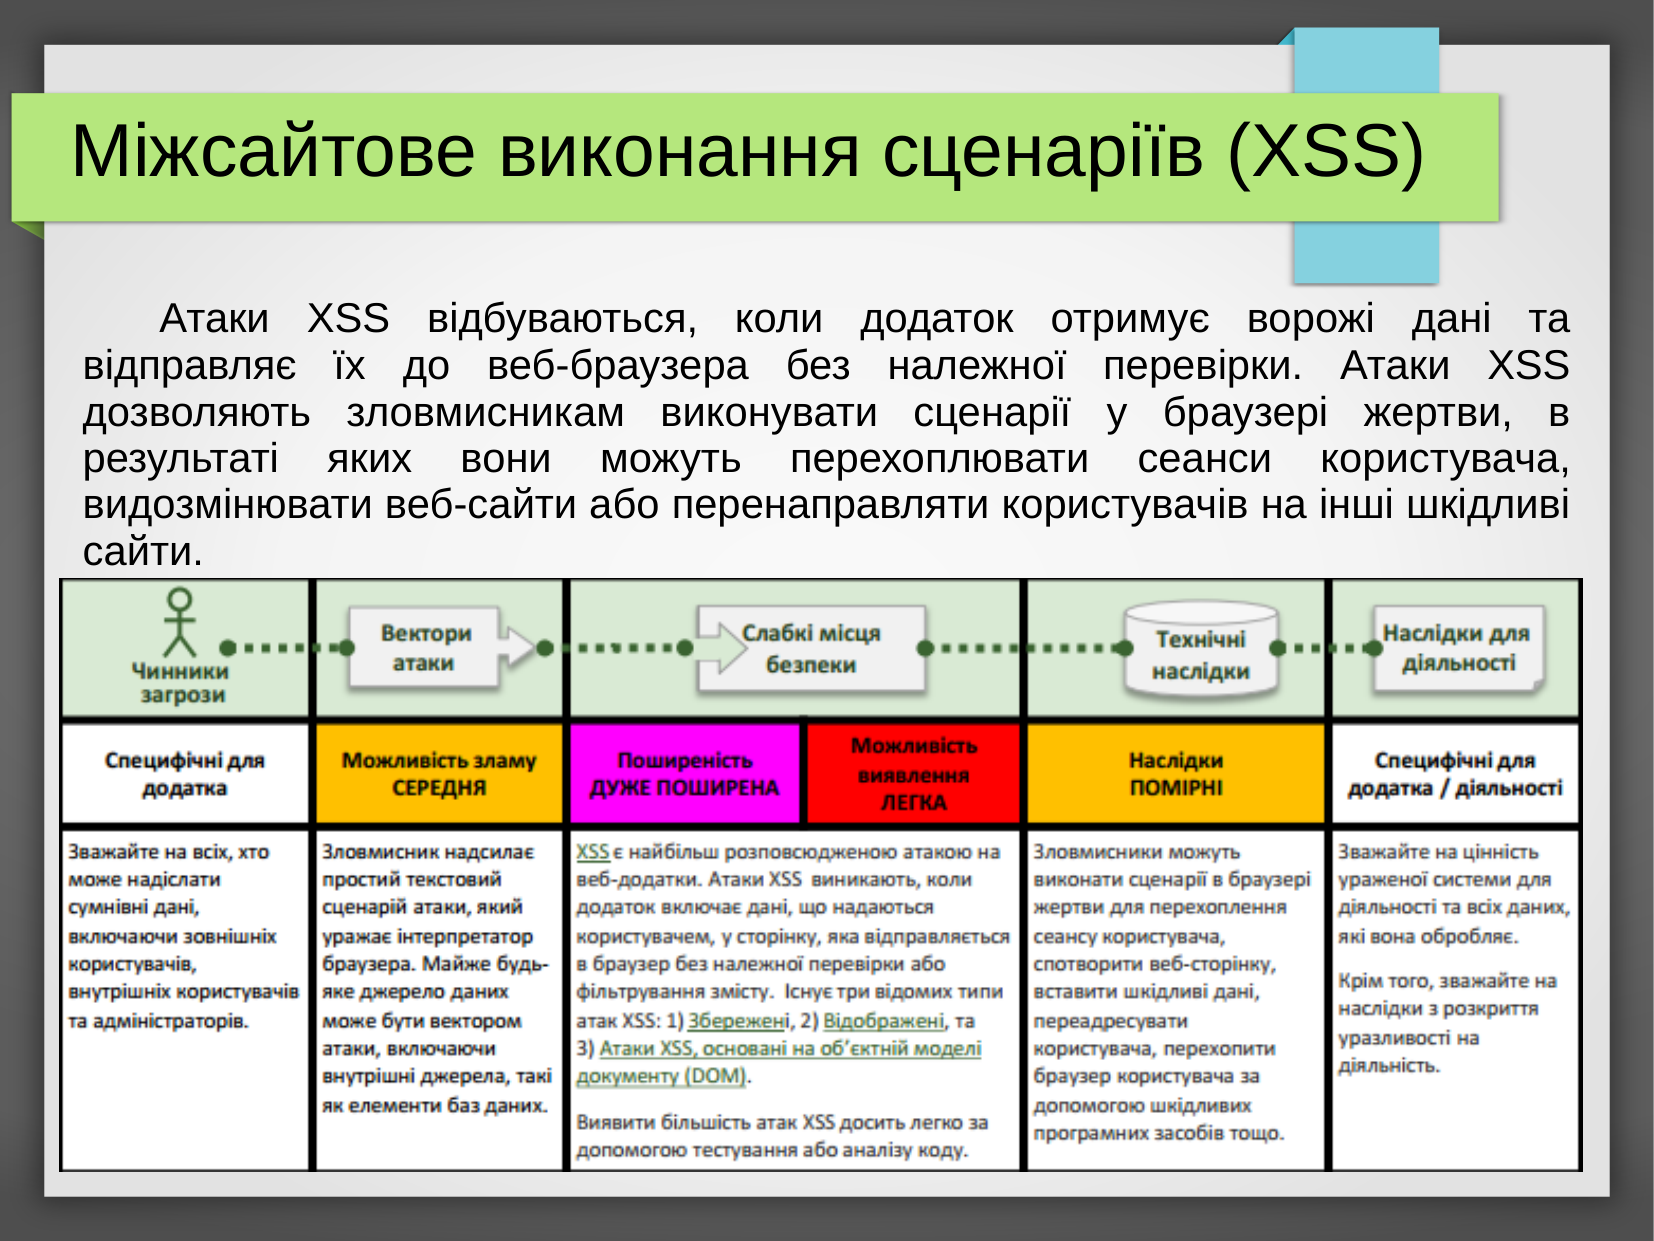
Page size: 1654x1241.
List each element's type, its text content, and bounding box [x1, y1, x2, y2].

list Атаки XSS відбуваються, коли додаток отримує ворожі дані та відправляє їх до веб-браузера без належної перевірки. Атаки XSS дозволяють зловмисникам виконувати сценарії у браузері жертви, в результаті яких вони можуть перехоплювати сеанси користувача, видозмінювати веб-сайти або перенаправляти користувачів на інші шкідливі сайти. [82, 295, 1571, 578]
title Міжсайтове виконання сценаріїв (XSS) [70, 108, 1501, 277]
picture [0, 0, 1654, 1241]
